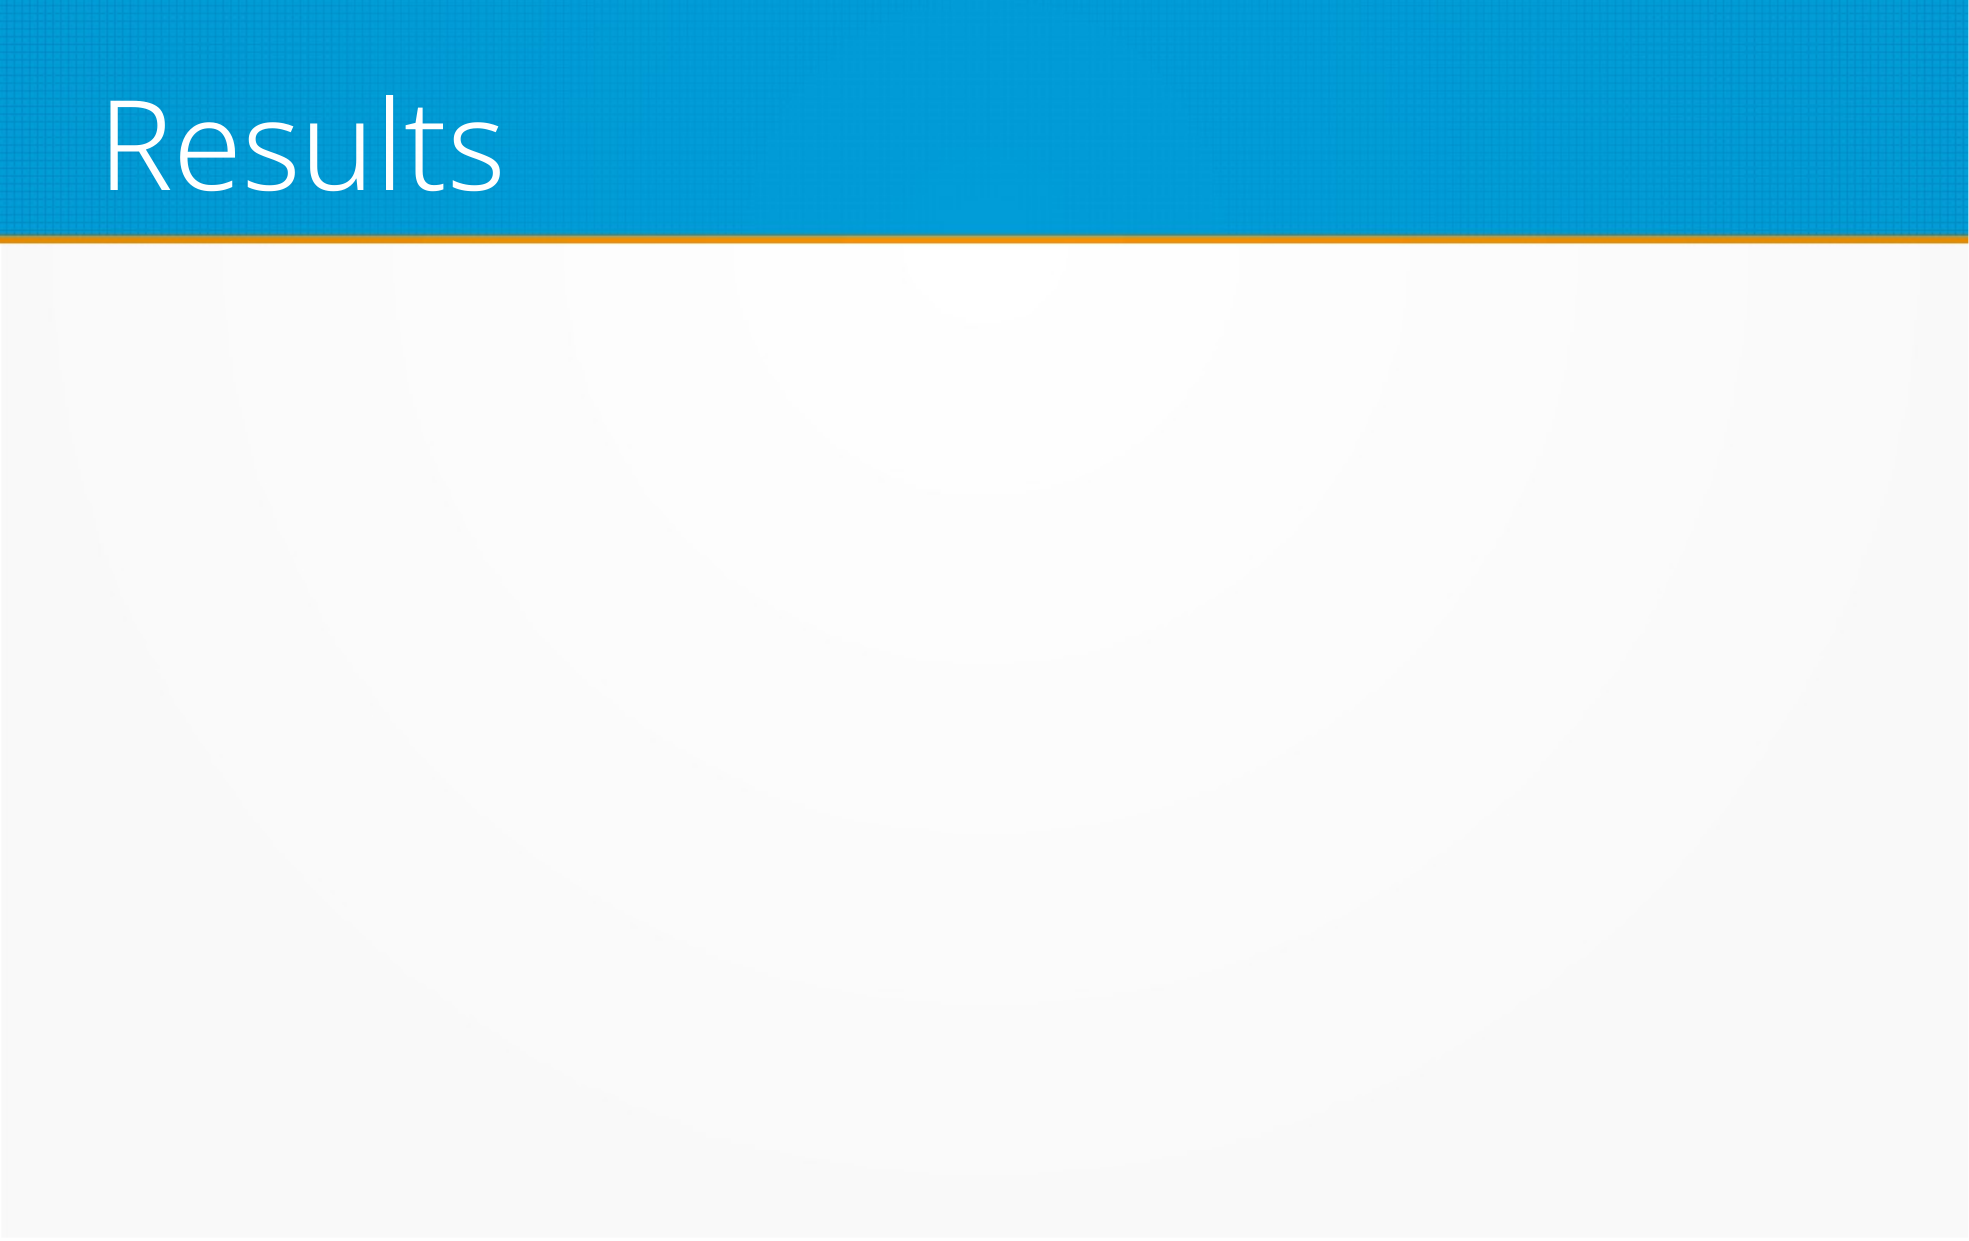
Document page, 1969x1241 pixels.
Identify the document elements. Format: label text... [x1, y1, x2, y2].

picture [0, 233, 1969, 1241]
title Results [98, 19, 1870, 227]
